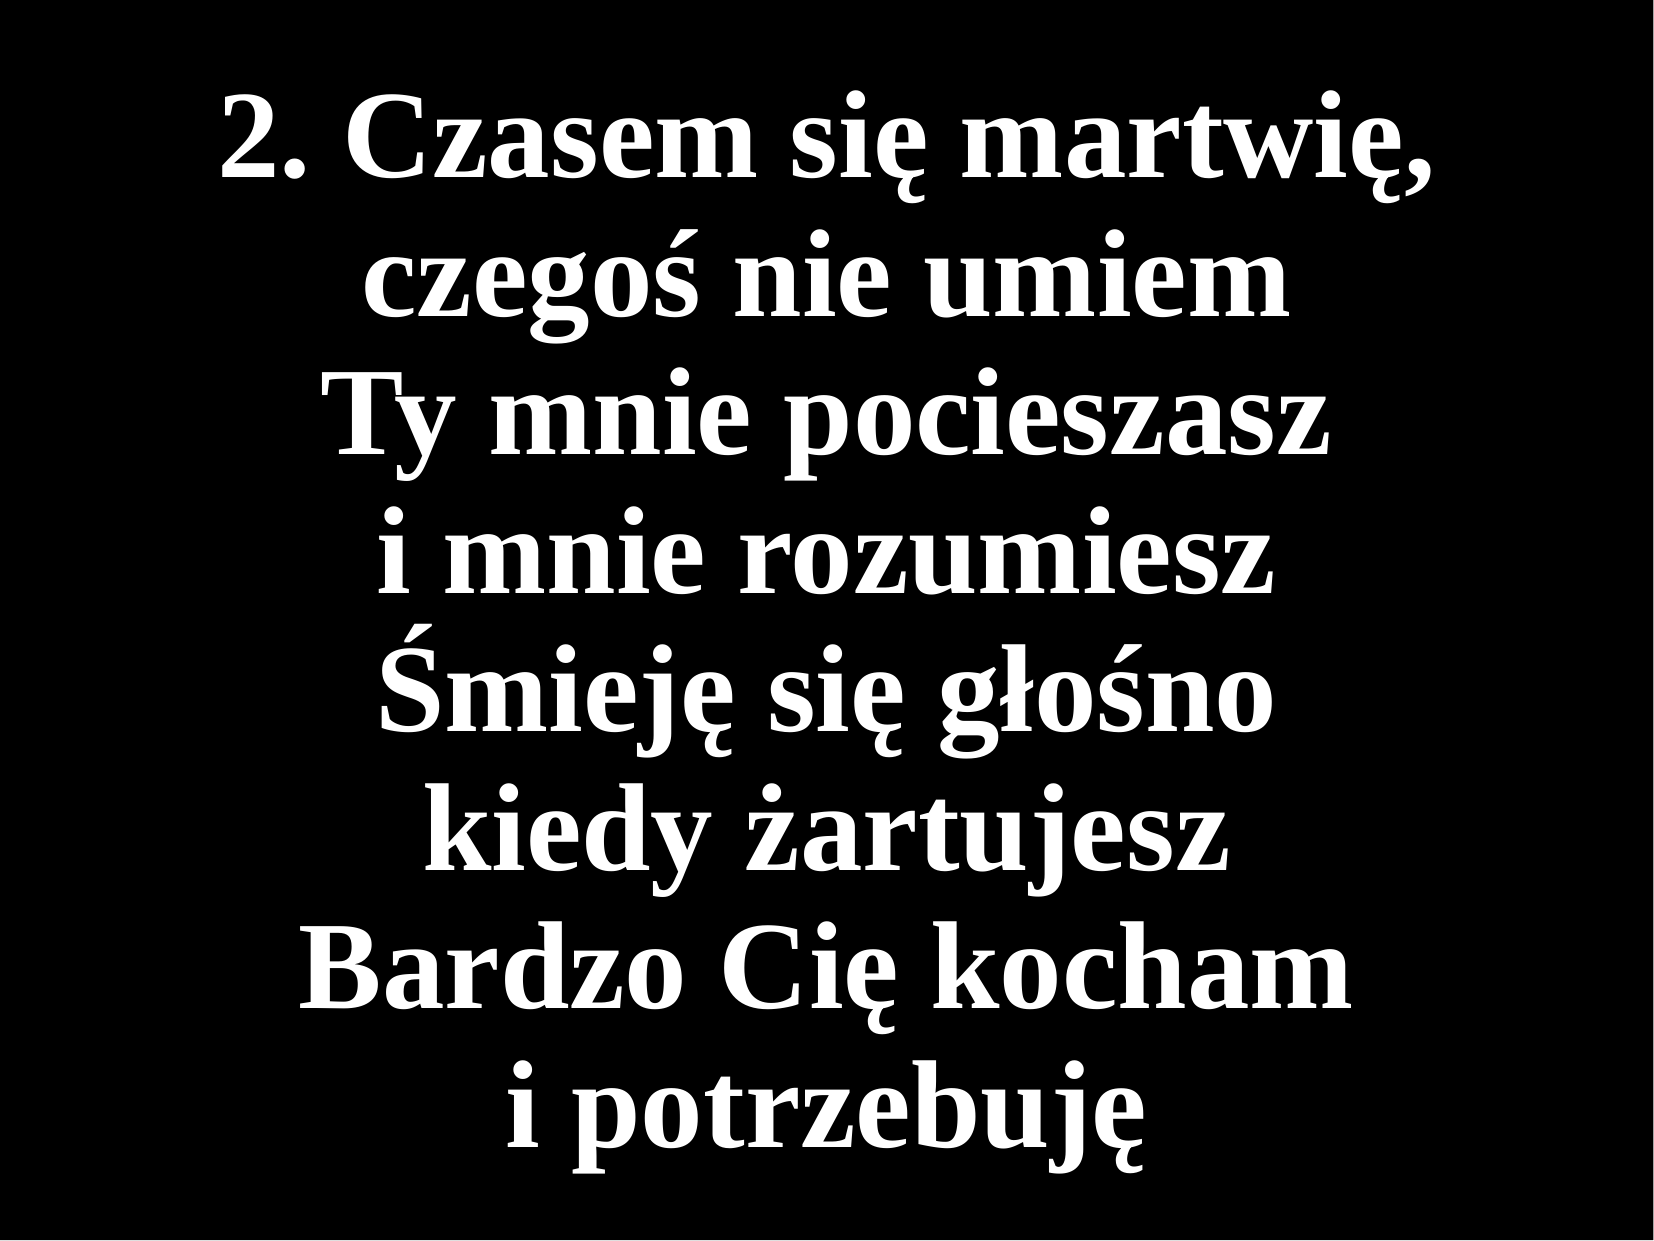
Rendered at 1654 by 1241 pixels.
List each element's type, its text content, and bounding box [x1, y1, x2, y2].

title 2. Czasem się martwię, czegoś nie umiem Ty mnie pocieszasz i mnie rozumiesz Śmieję się głośno kiedy żartujesz Bardzo Cię kocham i potrzebuję [0, 0, 1654, 1241]
